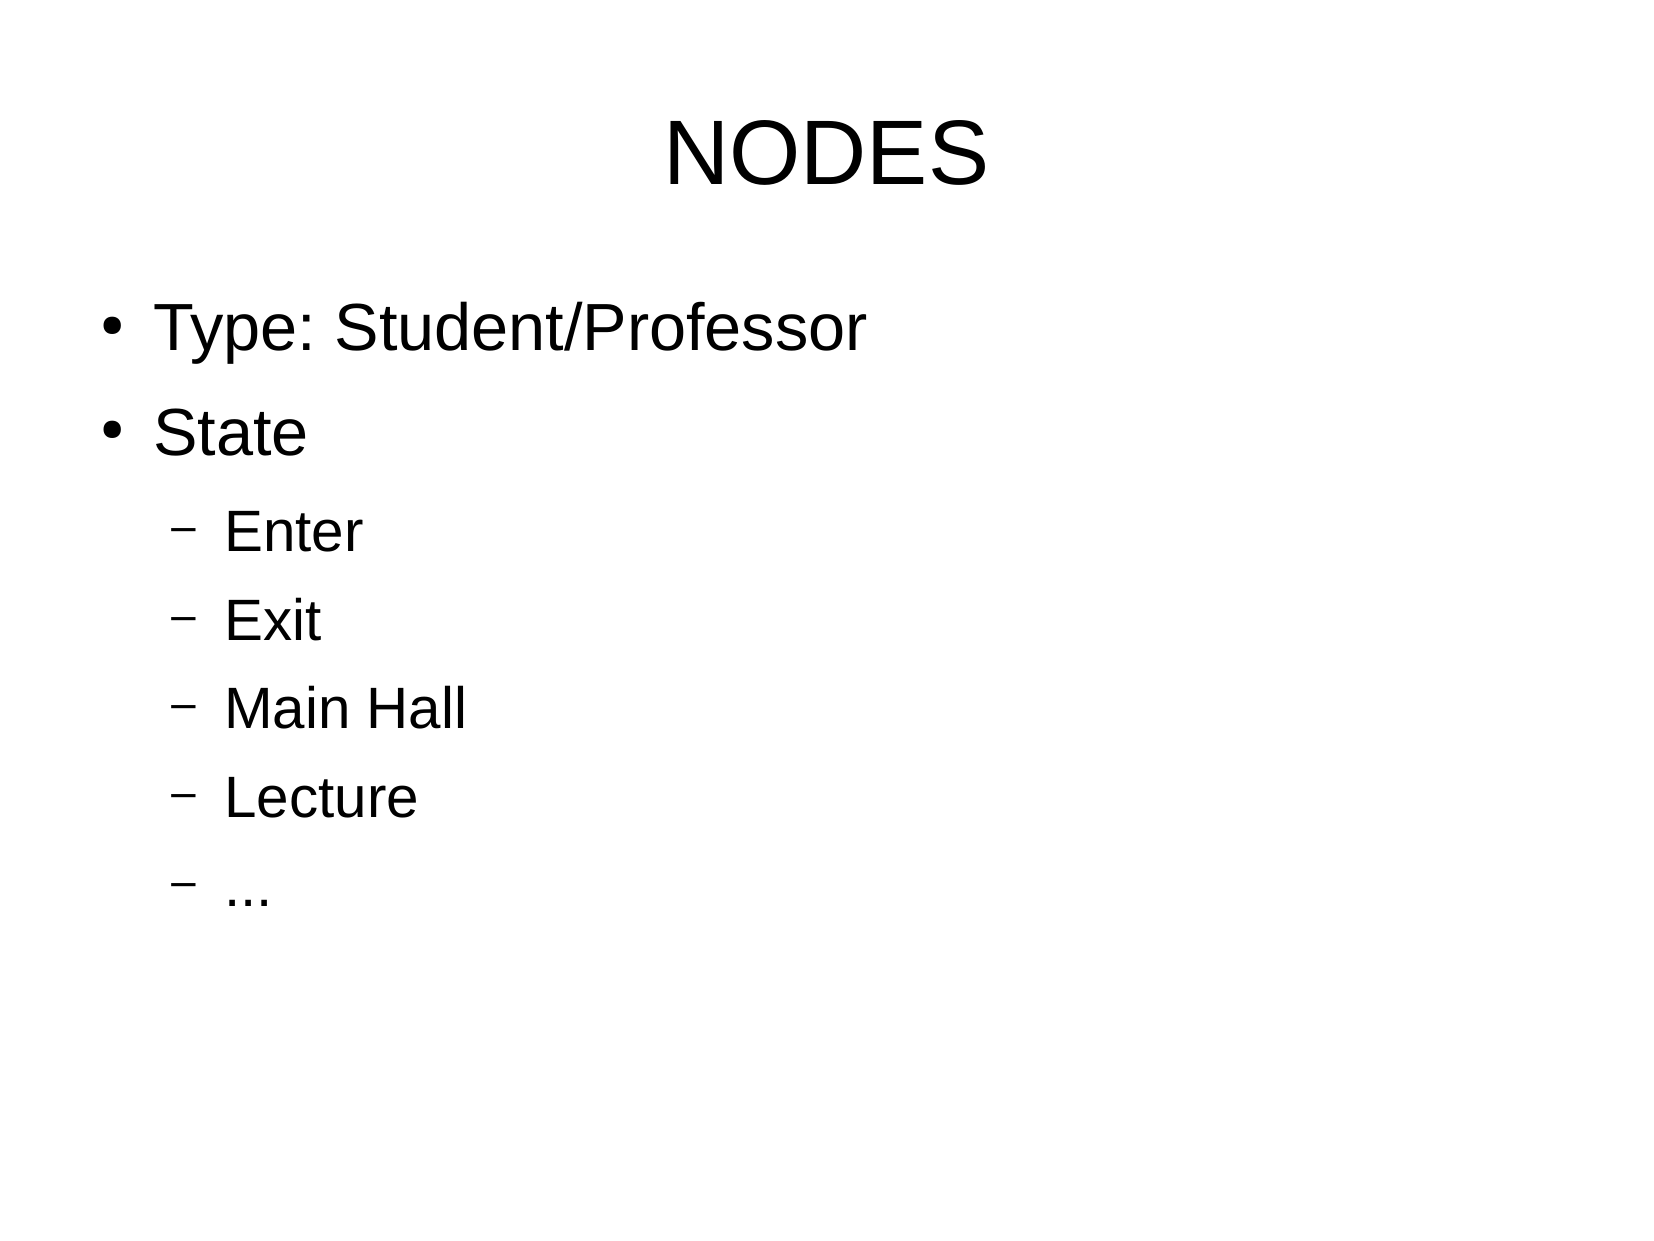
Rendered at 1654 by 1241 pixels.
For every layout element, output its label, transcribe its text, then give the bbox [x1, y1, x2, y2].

title NODES [82, 49, 1571, 257]
list Type: Student/Professor State Enter Exit Main Hall Lecture ... [82, 290, 1571, 1010]
